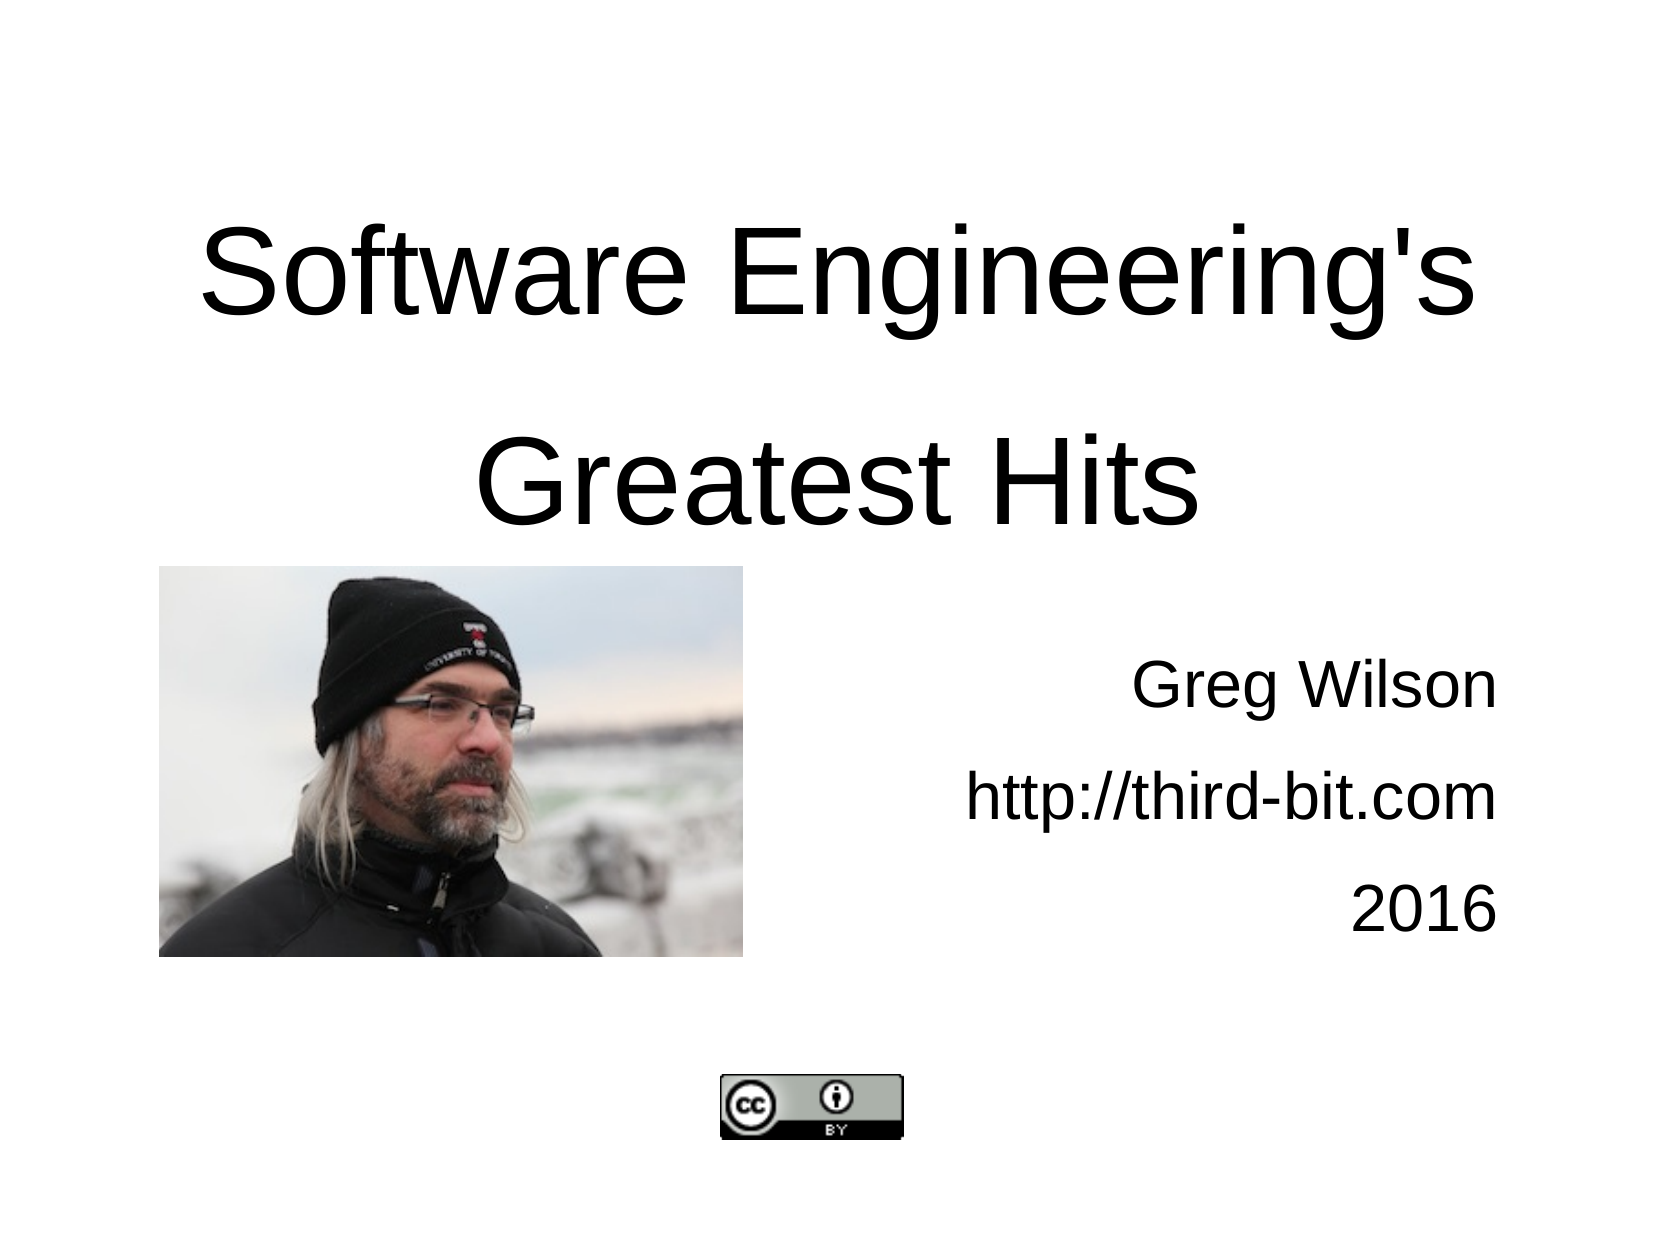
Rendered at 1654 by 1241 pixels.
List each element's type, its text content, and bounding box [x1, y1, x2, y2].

picture [159, 566, 743, 957]
picture [720, 1074, 904, 1140]
text_box Software Engineering's Greatest Hits [183, 124, 1495, 487]
text_box Greg Wilson http://third-bit.com 2016 [950, 602, 1514, 915]
